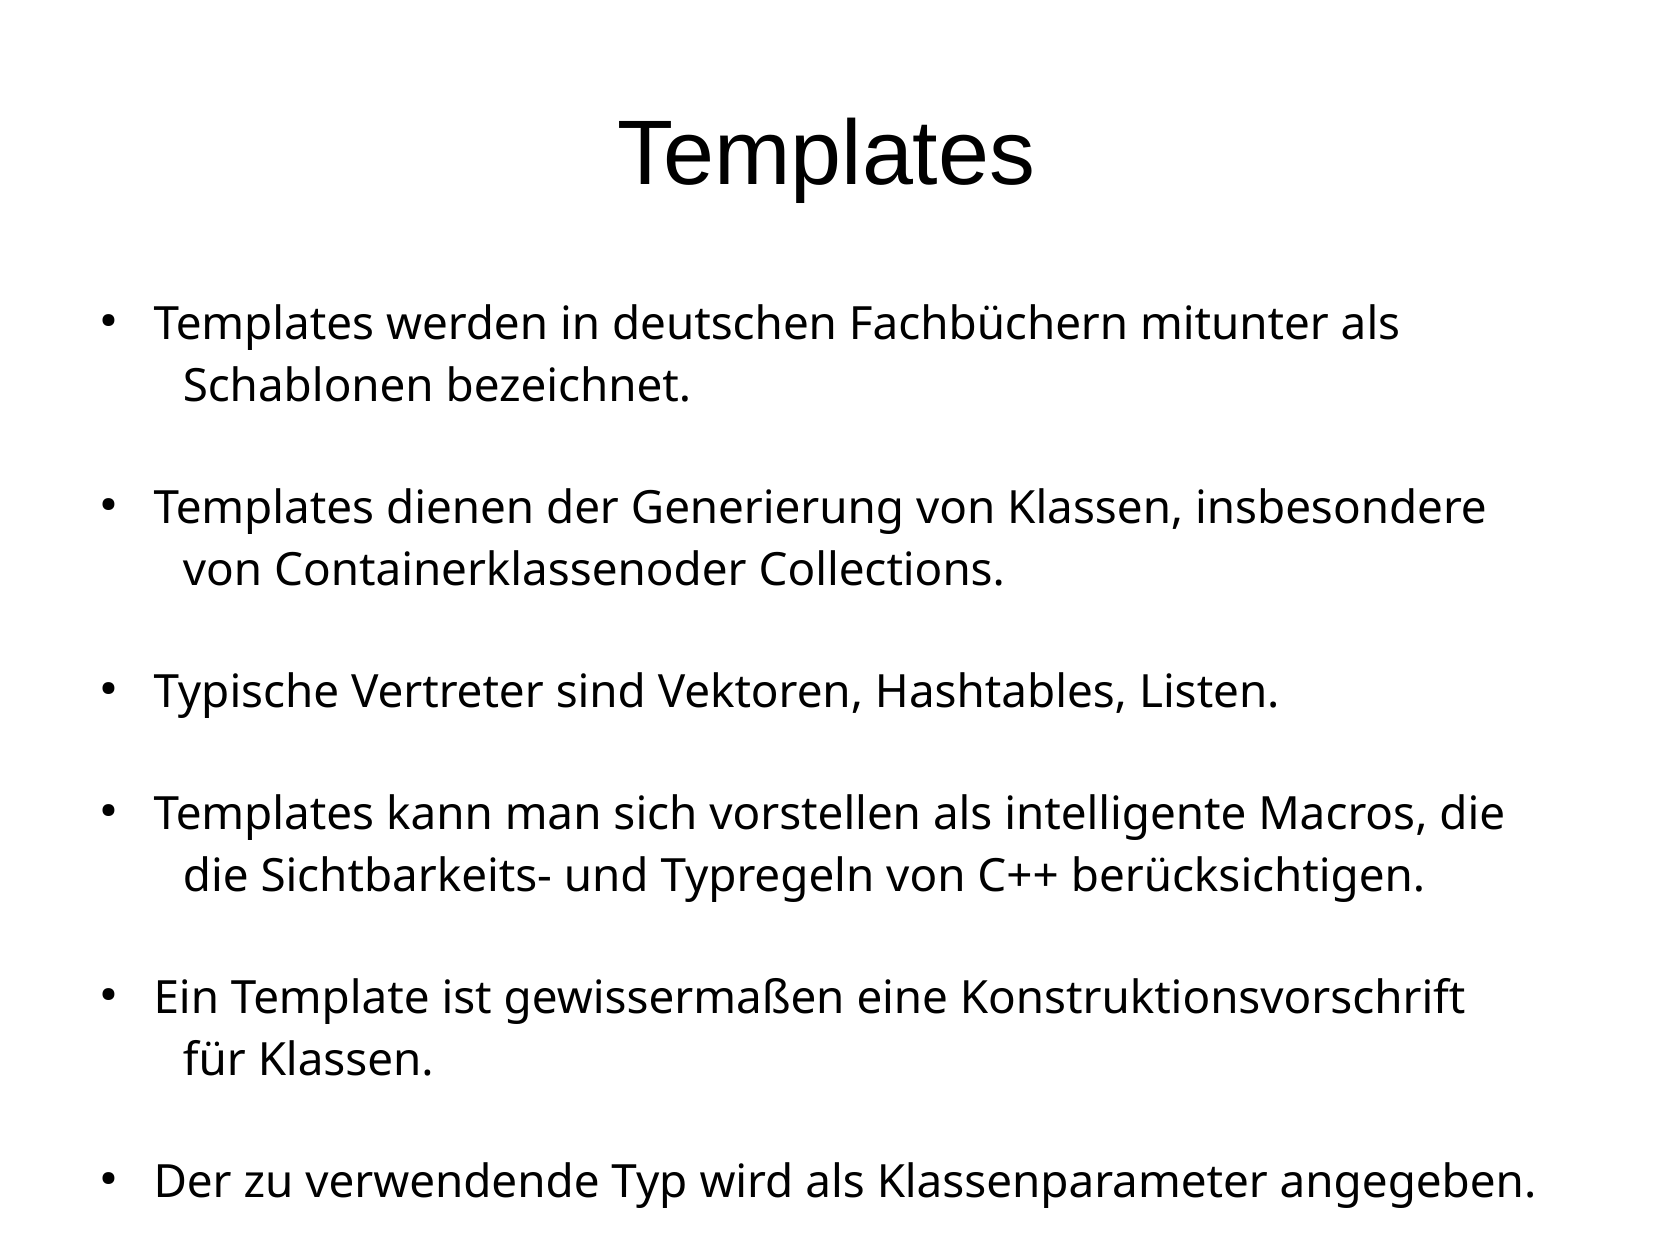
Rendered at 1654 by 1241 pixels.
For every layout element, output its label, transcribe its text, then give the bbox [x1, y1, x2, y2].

list Templates werden in deutschen Fachbüchern mitunter als Schablonen bezeichnet. Templates dienen der Generierung von Klassen, insbesondere von Containerklassenoder Collections. Typische Vertreter sind Vektoren, Hashtables, Listen. Templates kann man sich vorstellen als intelligente Macros, die die Sichtbarkeits- und Typregeln von C++ berücksichtigen. Ein Template ist gewissermaßen eine Konstruktionsvorschrift für Klassen. Der zu verwendende Typ wird als Klassenparameter angegeben. [82, 290, 1538, 1241]
title Templates [82, 49, 1571, 257]
